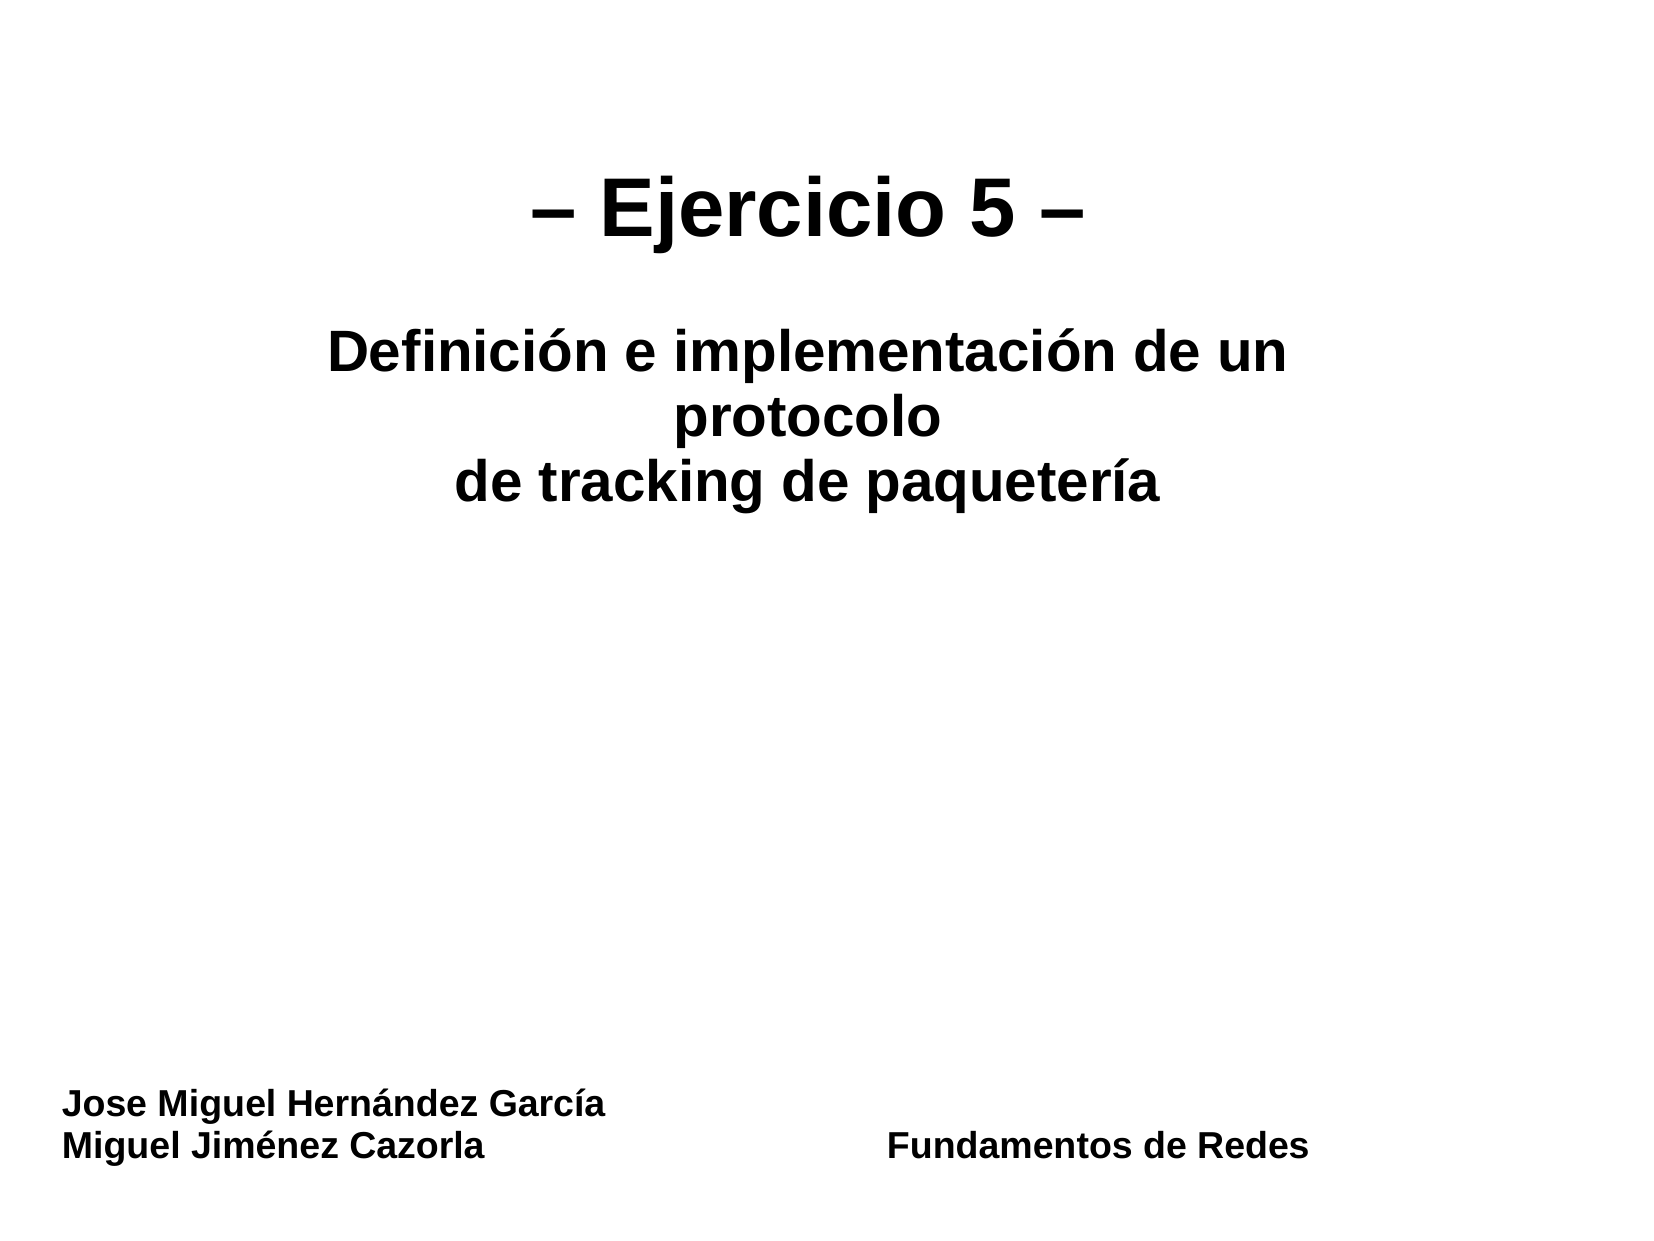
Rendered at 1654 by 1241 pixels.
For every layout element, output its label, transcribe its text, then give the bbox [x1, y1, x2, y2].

text_box Jose Miguel Hernández García Miguel Jiménez Cazorla Fundamentos de Redes [47, 1074, 1654, 1177]
text_box – Ejercicio 5 – Definición e implementación de un protocolo de tracking de paquetería [198, 153, 1418, 457]
